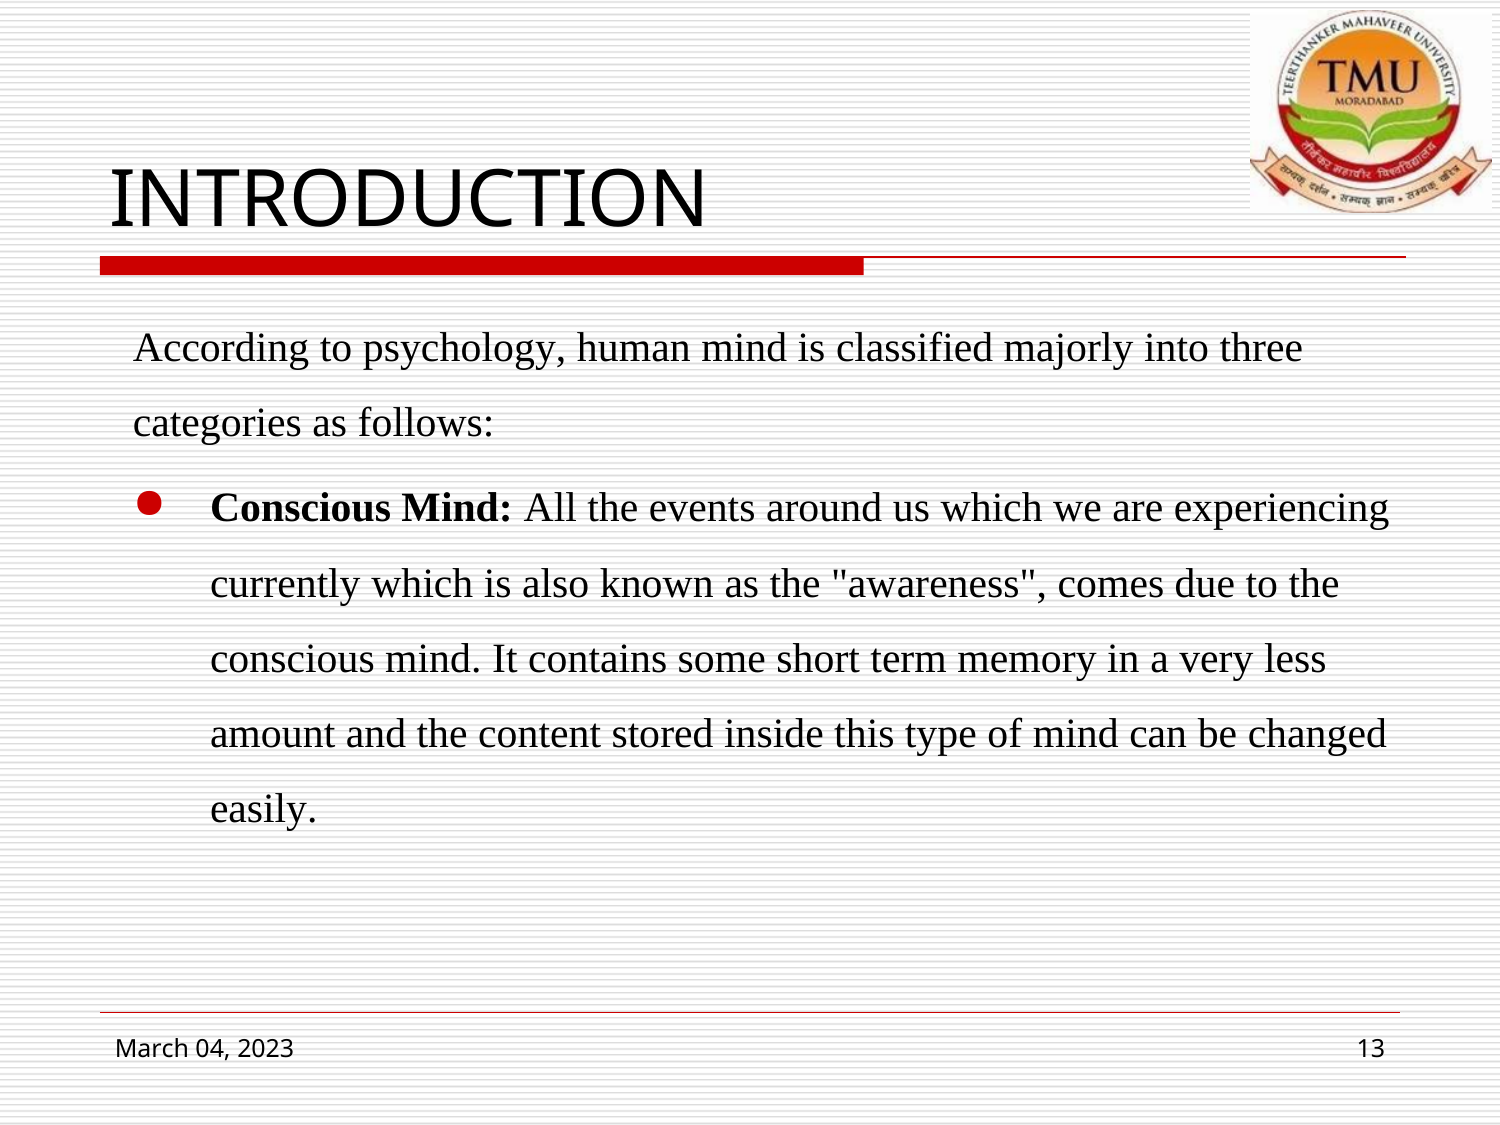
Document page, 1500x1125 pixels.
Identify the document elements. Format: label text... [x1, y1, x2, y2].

text_box March 04, 2023 [99, 1024, 426, 1103]
title INTRODUCTION [94, 50, 1407, 250]
picture [0, 0, 1500, 1125]
text_box <number> [1074, 1024, 1401, 1103]
list According to psychology, human mind is classified majorly into three categories as follows: Conscious Mind: All the events around us which we are experiencing currently which is also known as the "awareness", comes due to the conscious mind. It contains some short term memory in a very less amount and the content stored inside this type of mind can be changed easily. [117, 287, 1426, 1038]
